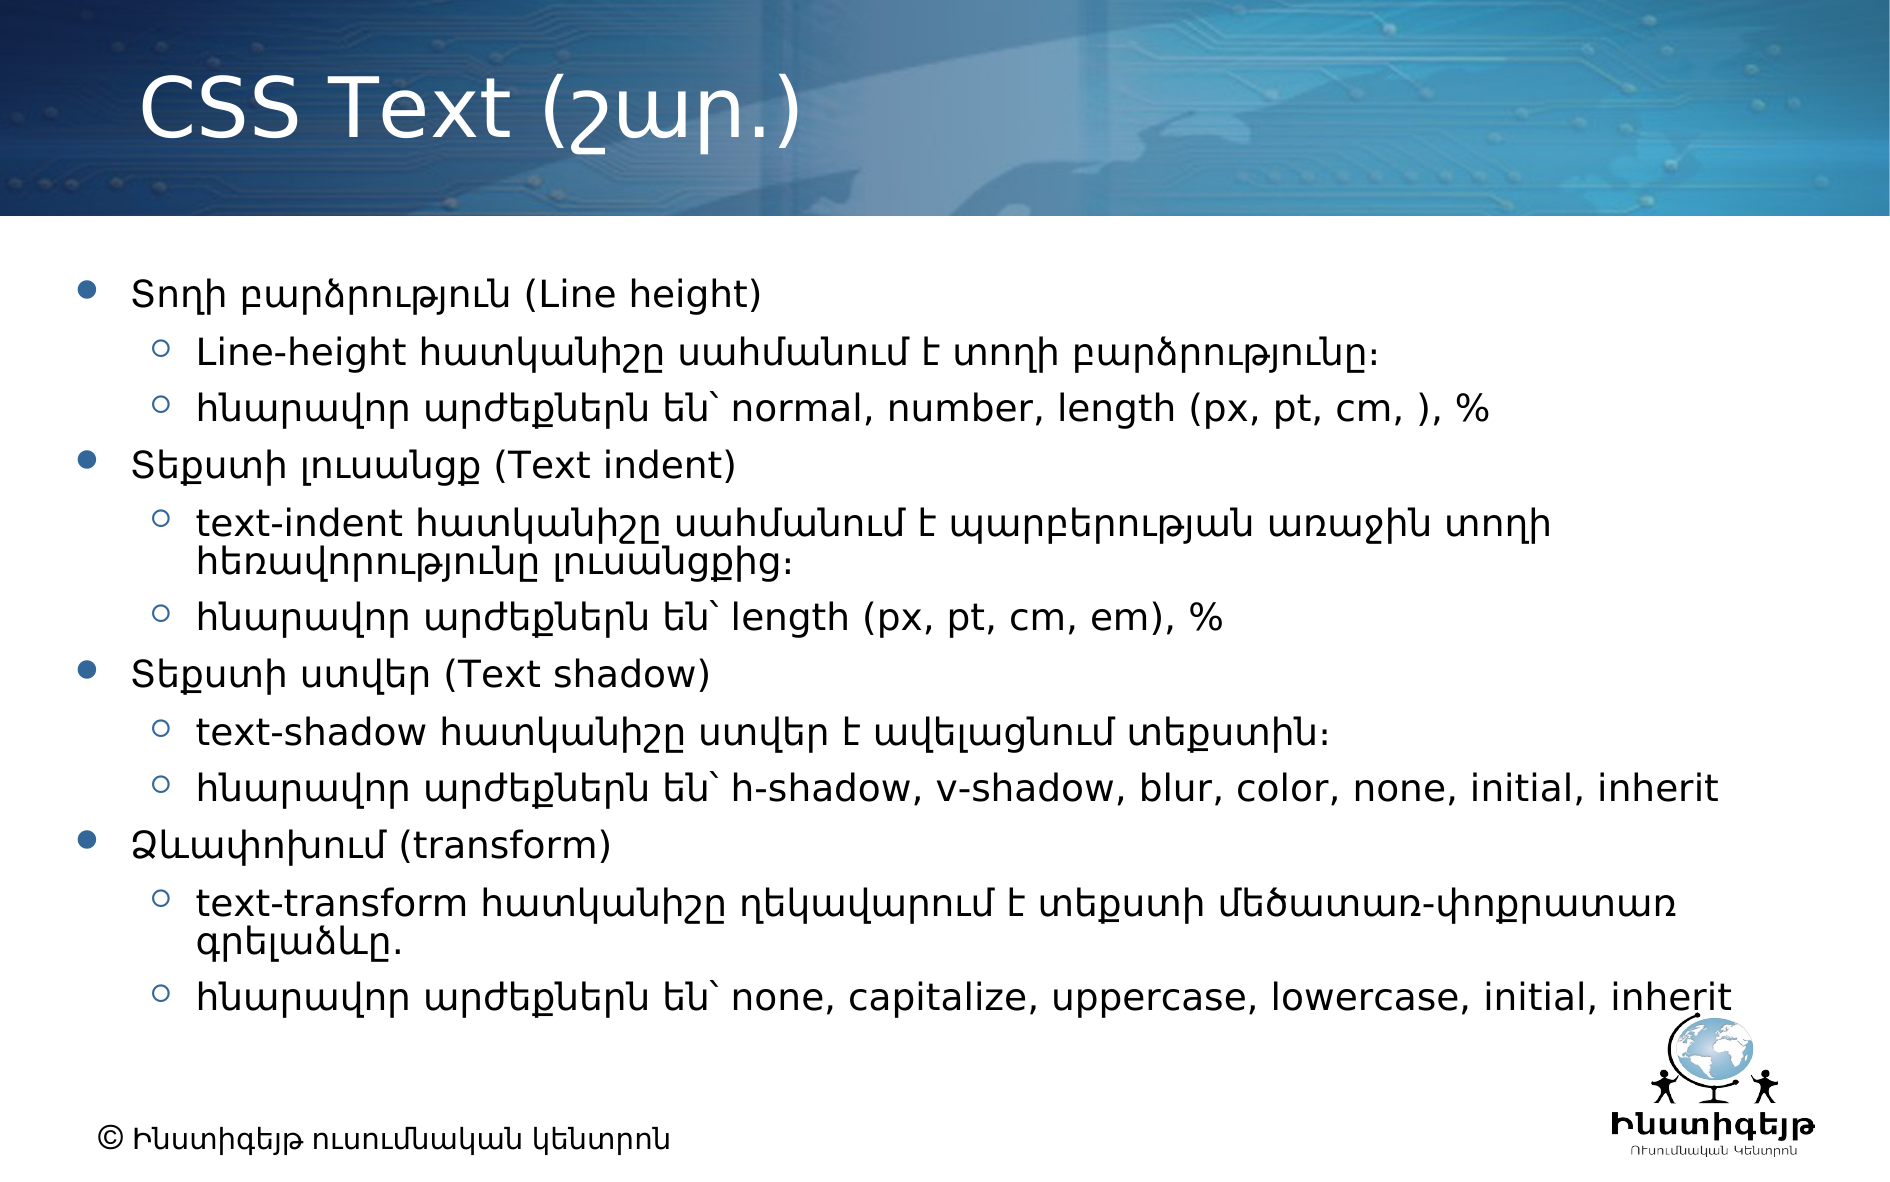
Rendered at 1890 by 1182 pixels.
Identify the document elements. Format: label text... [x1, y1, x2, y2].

picture [0, 0, 1890, 216]
list Տողի բարձրություն (Line height) Line-height հատկանիշը սահմանում է տողի բարձրությունը։ հնարավոր արժեքներն են՝ normal, number, length (px, pt, cm, ), % Տեքստի լուսանցք (Text indent) text-indent հատկանիշը սահմանում է պարբերության առաջին տողի հեռավորությունը լուսանցքից։ հնարավոր արժեքներն են՝ length (px, pt, cm, em), % Տեքստի ստվեր (Text shadow) text-shadow հատկանիշը ստվեր է ավելացնում տեքստին։ հնարավոր արժեքներն են՝ h-shadow, v-shadow, blur, color, none, initial, inherit Ձևափոխում (transform) text-transform հատկանիշը ղեկավարում է տեքստի մեծատառ-փոքրատառ գրելաձևը․ հնարավոր արժեքներն են՝ none, capitalize, uppercase, lowercase, initial, inherit [75, 276, 1838, 303]
picture [1612, 1012, 1815, 1157]
